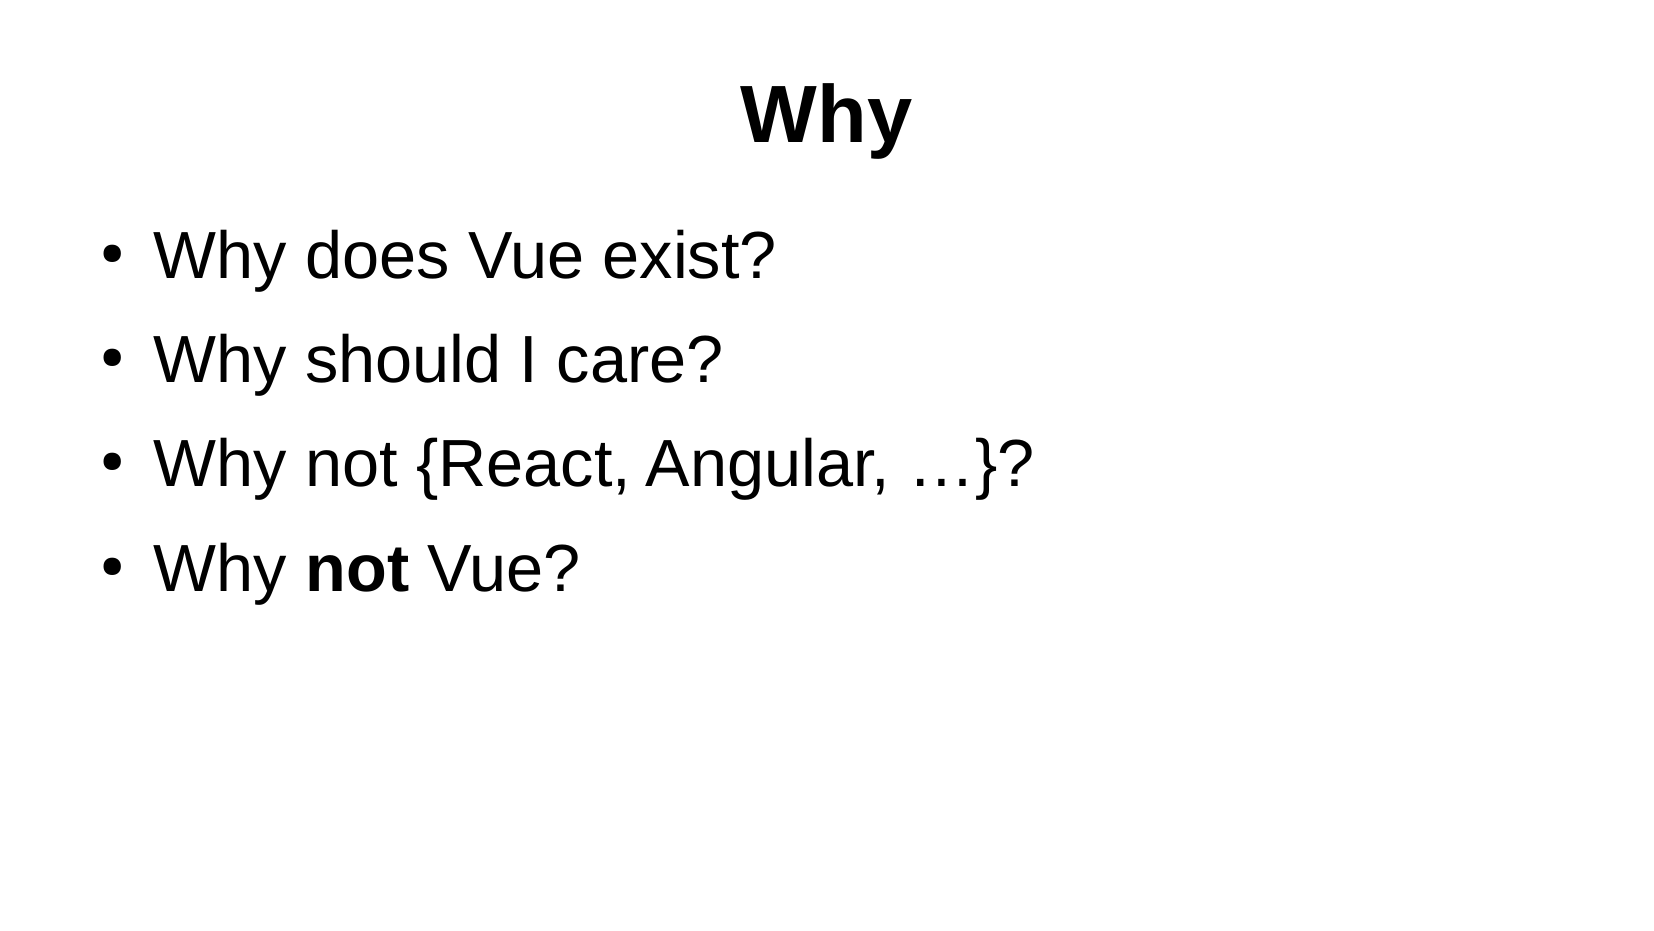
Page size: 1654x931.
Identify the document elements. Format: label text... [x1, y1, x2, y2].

title Why [82, 37, 1571, 193]
list Why does Vue exist? Why should I care? Why not {React, Angular, …}? Why not Vue? [82, 217, 1571, 758]
